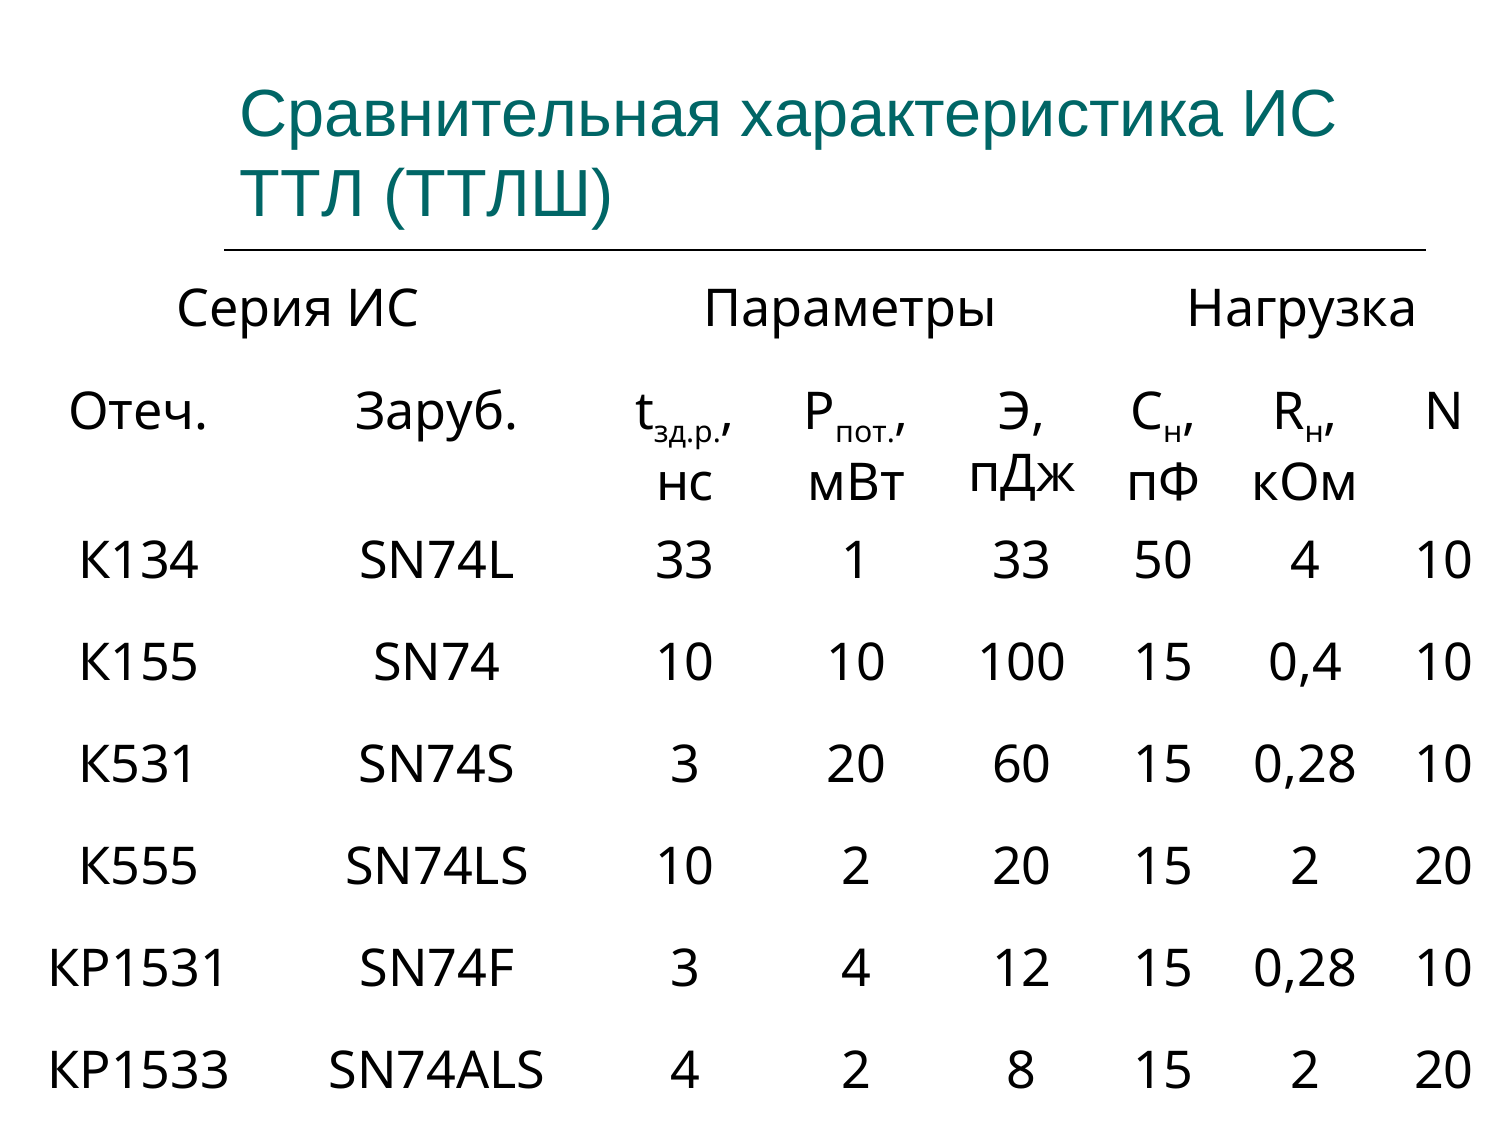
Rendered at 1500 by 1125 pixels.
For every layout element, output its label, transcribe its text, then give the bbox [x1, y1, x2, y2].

table_cell Pпот., мВт [774, 369, 939, 518]
table_cell Заруб. [278, 369, 596, 518]
table_cell Э, пДж [939, 369, 1104, 518]
table_cell 50 [1104, 518, 1222, 620]
table_cell К134 [0, 518, 278, 620]
table_cell 10 [1388, 927, 1500, 1029]
table_cell 4 [1222, 518, 1388, 620]
table_cell 15 [1104, 1029, 1222, 1125]
table_cell 20 [1388, 825, 1500, 927]
table_cell КР1533 [0, 1029, 278, 1125]
table_cell 33 [939, 518, 1104, 620]
table_cell Rн, кОм [1222, 369, 1388, 518]
table_cell 20 [939, 825, 1104, 927]
table_cell 20 [1388, 1029, 1500, 1125]
table_header Параметры [596, 267, 1104, 369]
table_cell 4 [596, 1029, 774, 1125]
table_cell tзд.р., нс [596, 369, 774, 518]
table_cell 12 [939, 927, 1104, 1029]
table_cell 10 [774, 620, 939, 722]
table_cell КР1531 [0, 927, 278, 1029]
table_cell SN74L [278, 518, 596, 620]
table_cell 33 [596, 518, 774, 620]
table_cell SN74LS [278, 825, 596, 927]
table_cell N [1388, 369, 1500, 518]
table_cell Отеч. [0, 369, 278, 518]
table_cell 0,4 [1222, 620, 1388, 722]
table_cell 10 [1388, 620, 1500, 722]
table_cell 15 [1104, 722, 1222, 825]
table_cell Cн, пФ [1104, 369, 1222, 518]
table_cell 2 [774, 825, 939, 927]
table_cell SN74ALS [278, 1029, 596, 1125]
table_cell 60 [939, 722, 1104, 825]
table_cell 20 [774, 722, 939, 825]
table_cell К531 [0, 722, 278, 825]
table_header Нагрузка [1104, 267, 1500, 369]
table_cell SN74S [278, 722, 596, 825]
table_cell К555 [0, 825, 278, 927]
table_cell 3 [596, 927, 774, 1029]
table_cell 8 [939, 1029, 1104, 1125]
table_cell 15 [1104, 927, 1222, 1029]
table_header Серия ИС [0, 267, 596, 369]
table_cell 10 [596, 825, 774, 927]
table_cell 15 [1104, 825, 1222, 927]
table_cell К155 [0, 620, 278, 722]
table_cell 1 [774, 518, 939, 620]
title Сравнительная характеристика ИС ТТЛ (ТТЛШ) [224, 49, 1425, 237]
table_cell 4 [774, 927, 939, 1029]
table_cell 3 [596, 722, 774, 825]
table_cell 15 [1104, 620, 1222, 722]
table_cell 10 [596, 620, 774, 722]
table_cell 2 [1222, 825, 1388, 927]
table_cell 0,28 [1222, 927, 1388, 1029]
table_cell 100 [939, 620, 1104, 722]
table_cell 10 [1388, 518, 1500, 620]
table_cell 0,28 [1222, 722, 1388, 825]
table_cell SN74 [278, 620, 596, 722]
table_cell 10 [1388, 722, 1500, 825]
table_cell 2 [774, 1029, 939, 1125]
table_cell SN74F [278, 927, 596, 1029]
table_cell 2 [1222, 1029, 1388, 1125]
